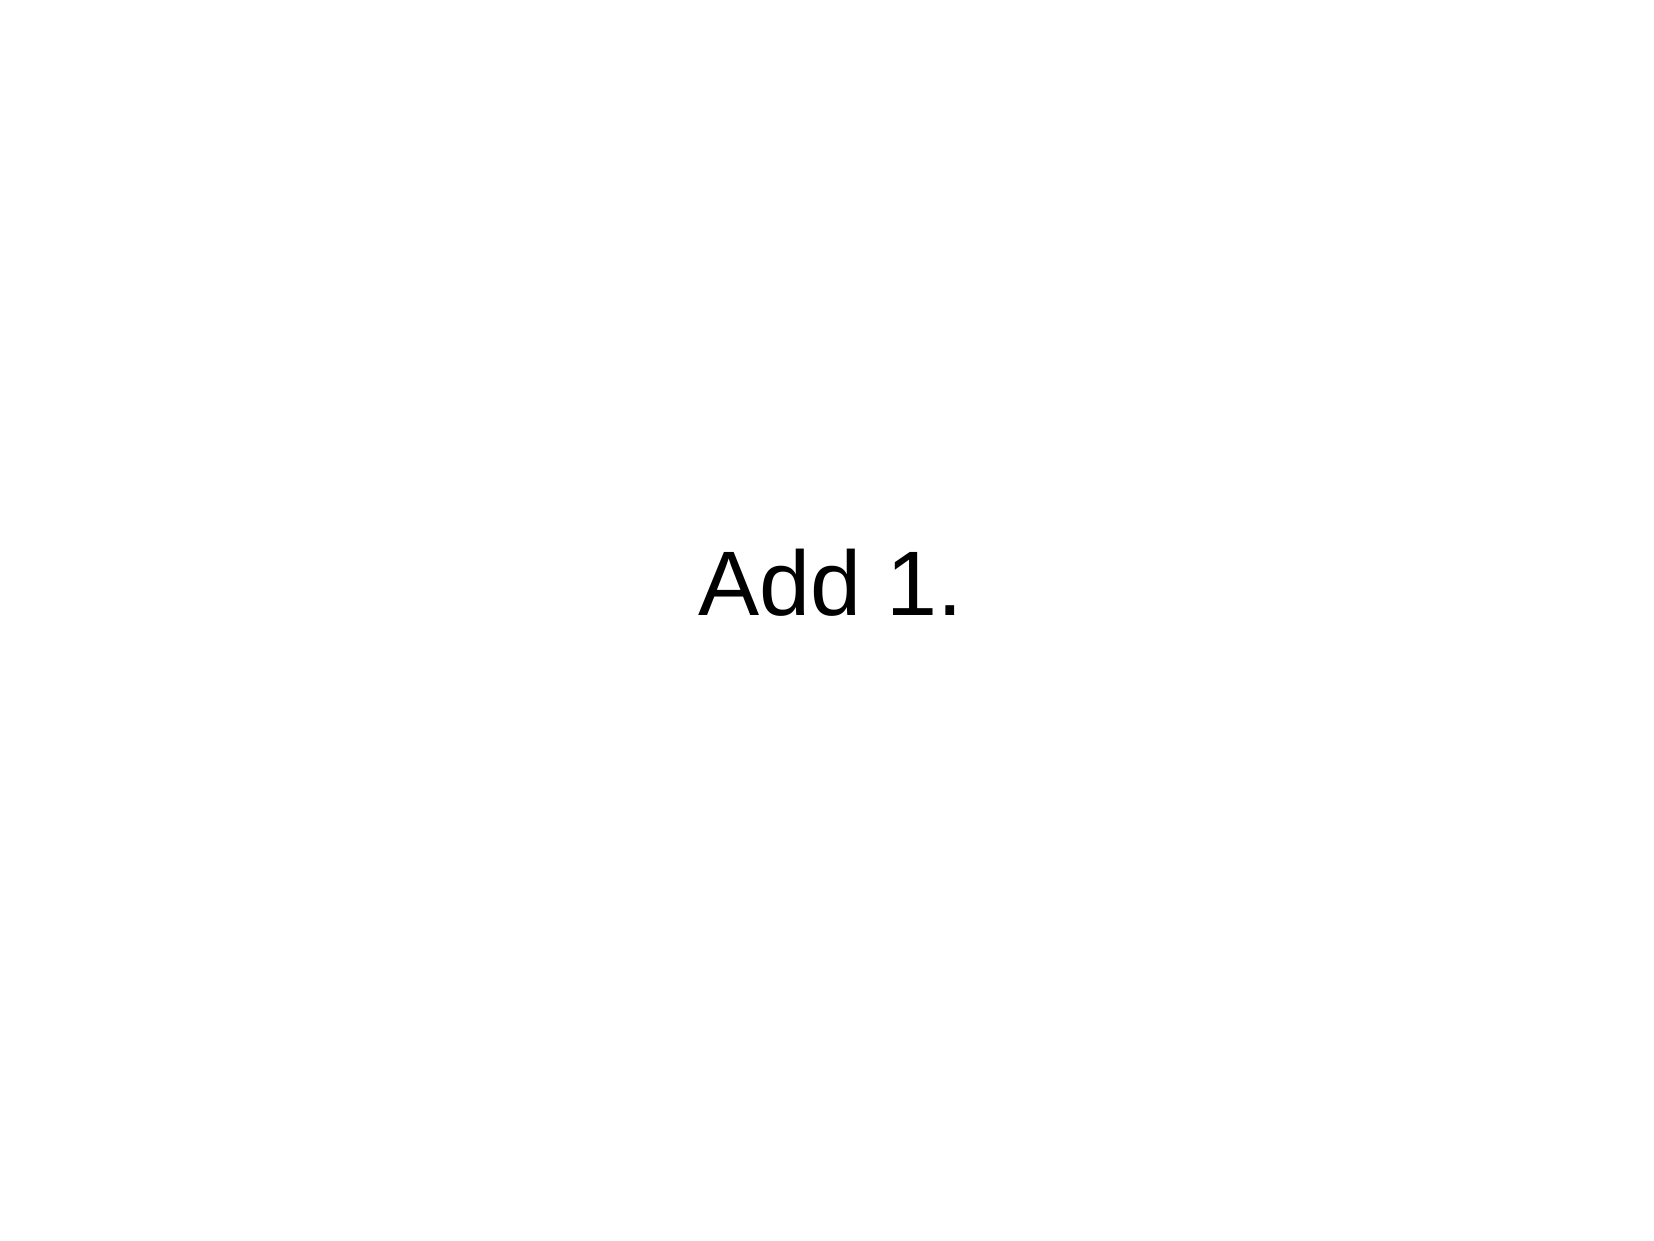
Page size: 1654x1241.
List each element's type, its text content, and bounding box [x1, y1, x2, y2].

title Add 1. [86, 480, 1576, 688]
